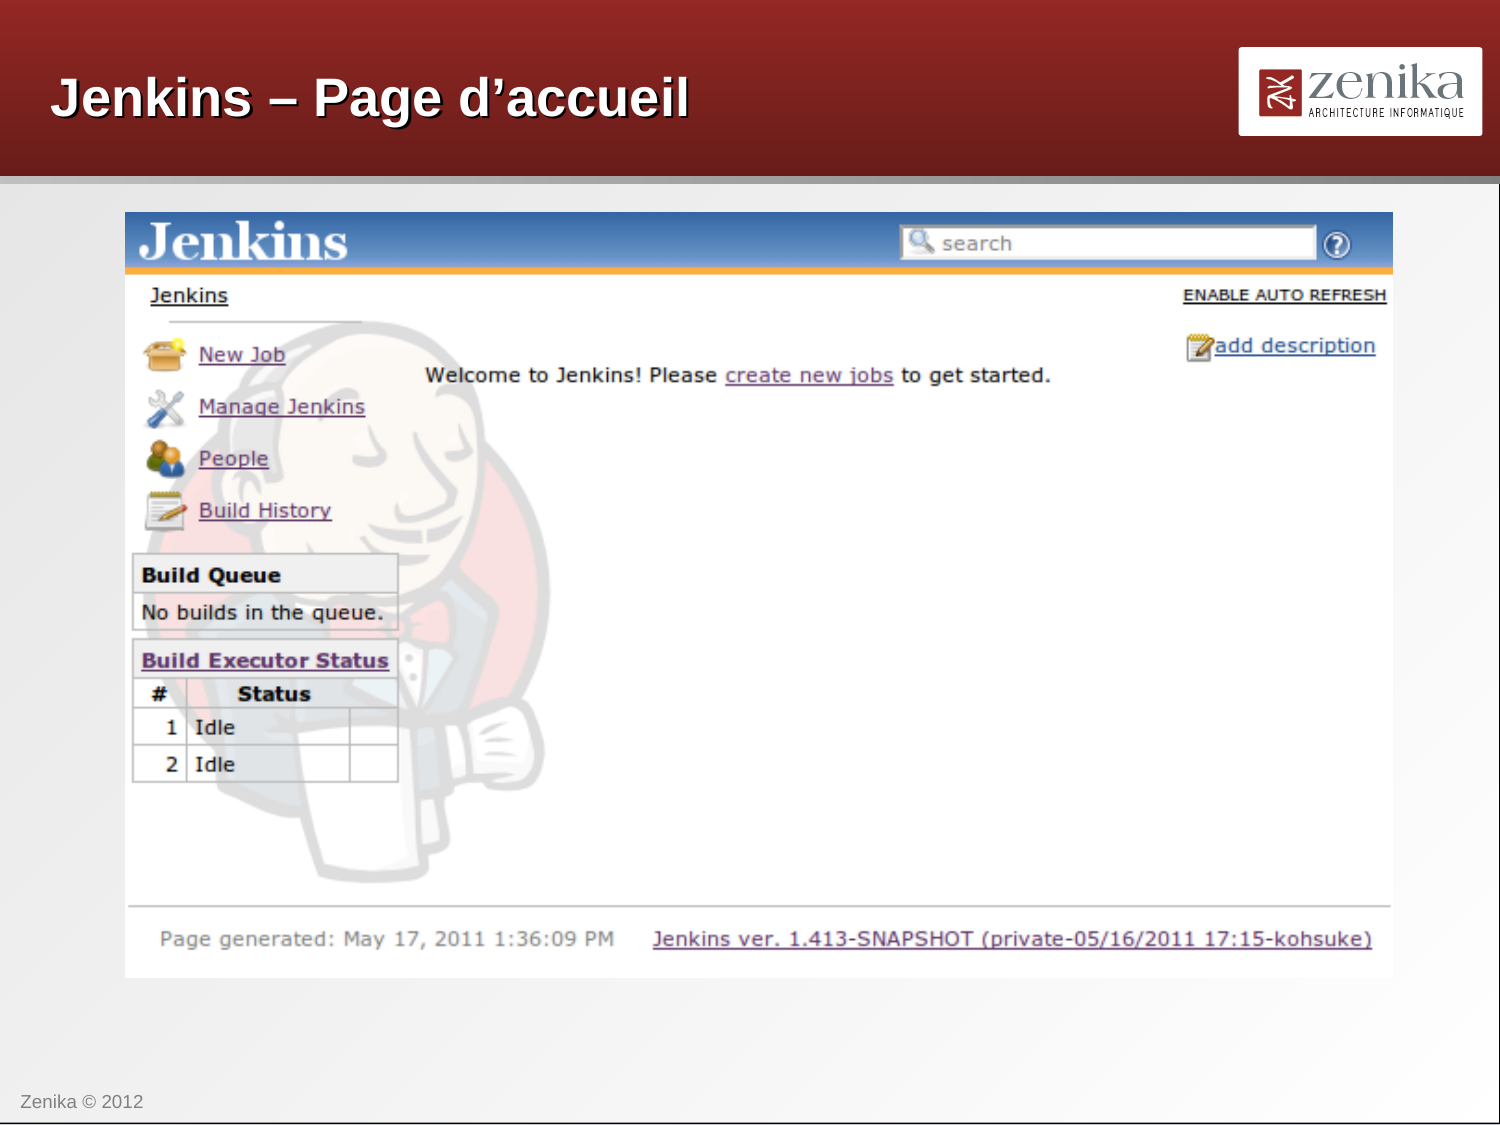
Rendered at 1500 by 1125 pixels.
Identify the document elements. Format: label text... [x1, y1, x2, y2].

title Jenkins – Page d’accueil [50, 15, 1206, 180]
picture [125, 212, 1393, 978]
picture [1257, 58, 1464, 125]
